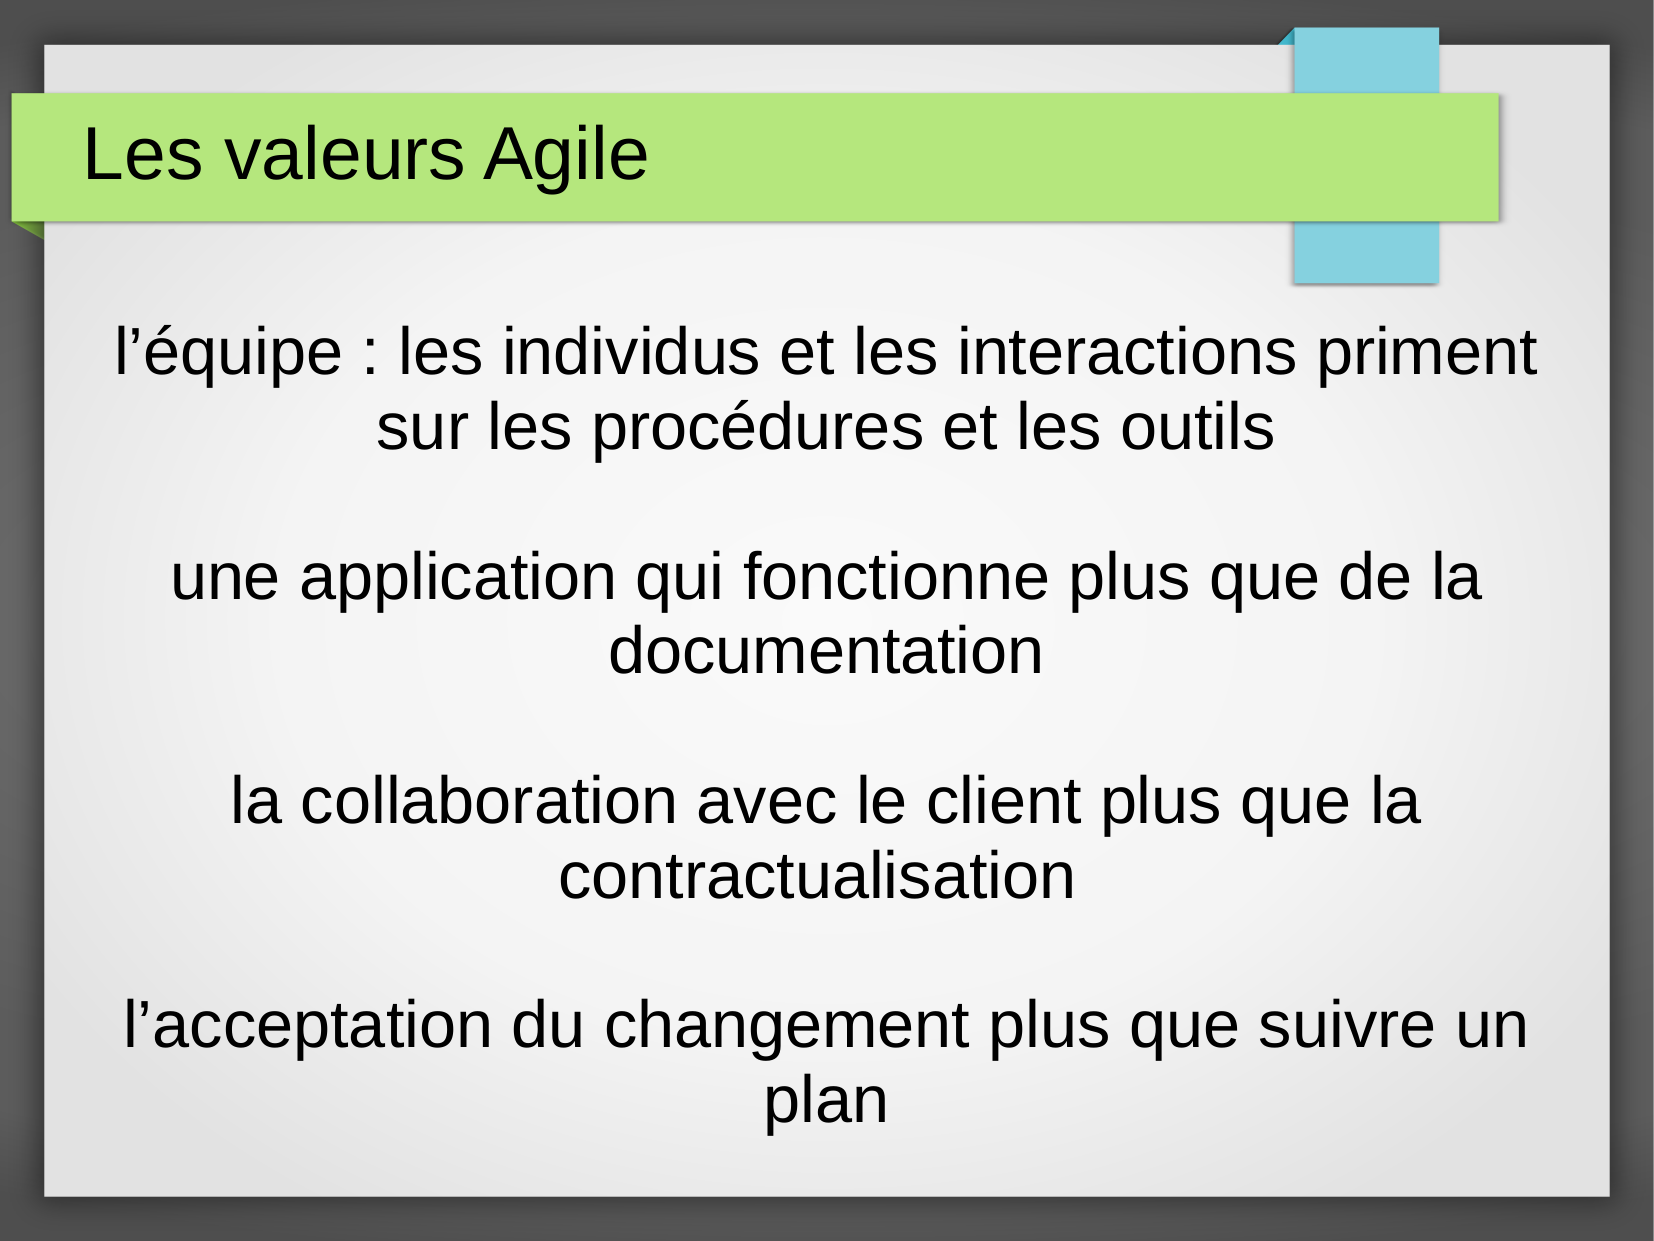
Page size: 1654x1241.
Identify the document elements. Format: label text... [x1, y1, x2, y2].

subtitle l’équipe : les individus et les interactions priment sur les procédures et les outils une application qui fonctionne plus que de la documentation la collaboration avec le client plus que la contractualisation l’acceptation du changement plus que suivre un plan [82, 317, 1571, 1134]
title Les valeurs Agile [82, 94, 1264, 213]
picture [0, 0, 1654, 1241]
